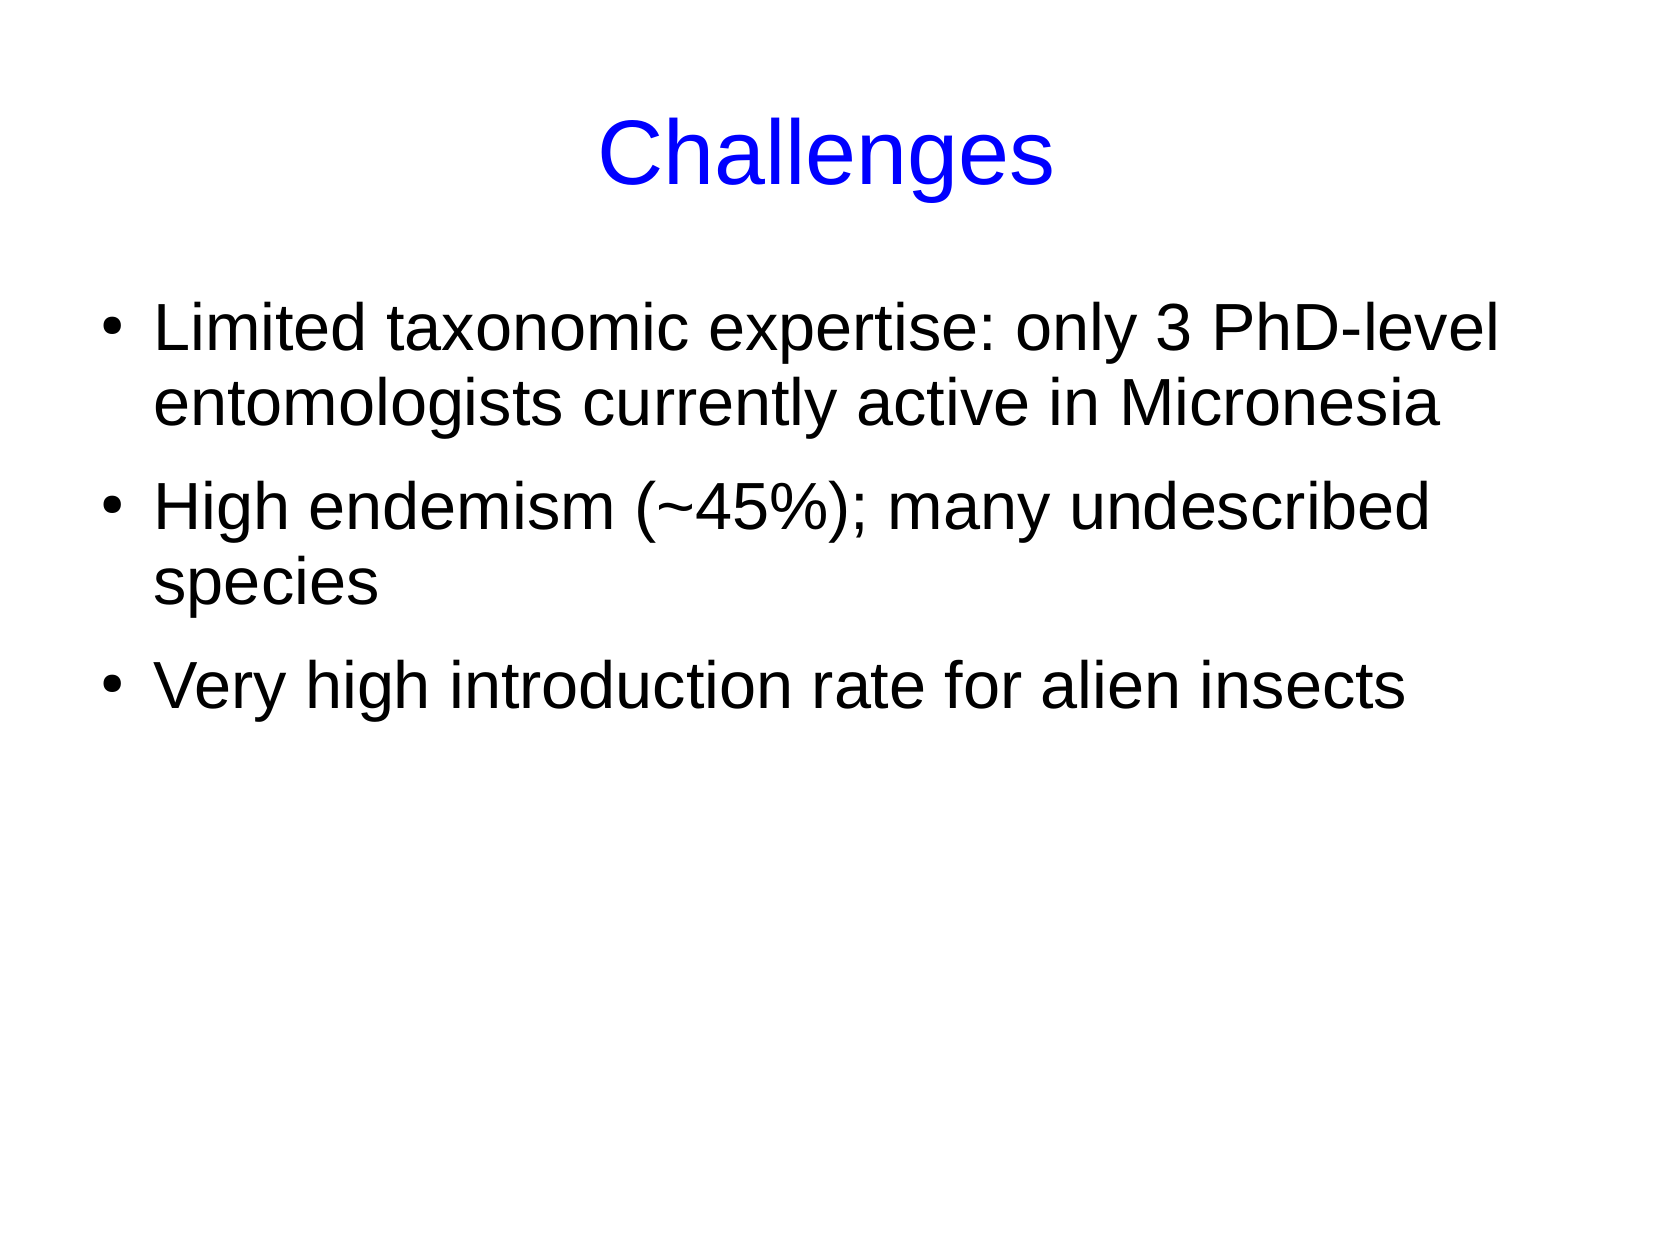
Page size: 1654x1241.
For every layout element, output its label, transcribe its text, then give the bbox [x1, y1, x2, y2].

title Challenges [82, 49, 1571, 257]
list Limited taxonomic expertise: only 3 PhD-level entomologists currently active in Micronesia High endemism (~45%); many undescribed species Very high introduction rate for alien insects [82, 290, 1571, 1094]
